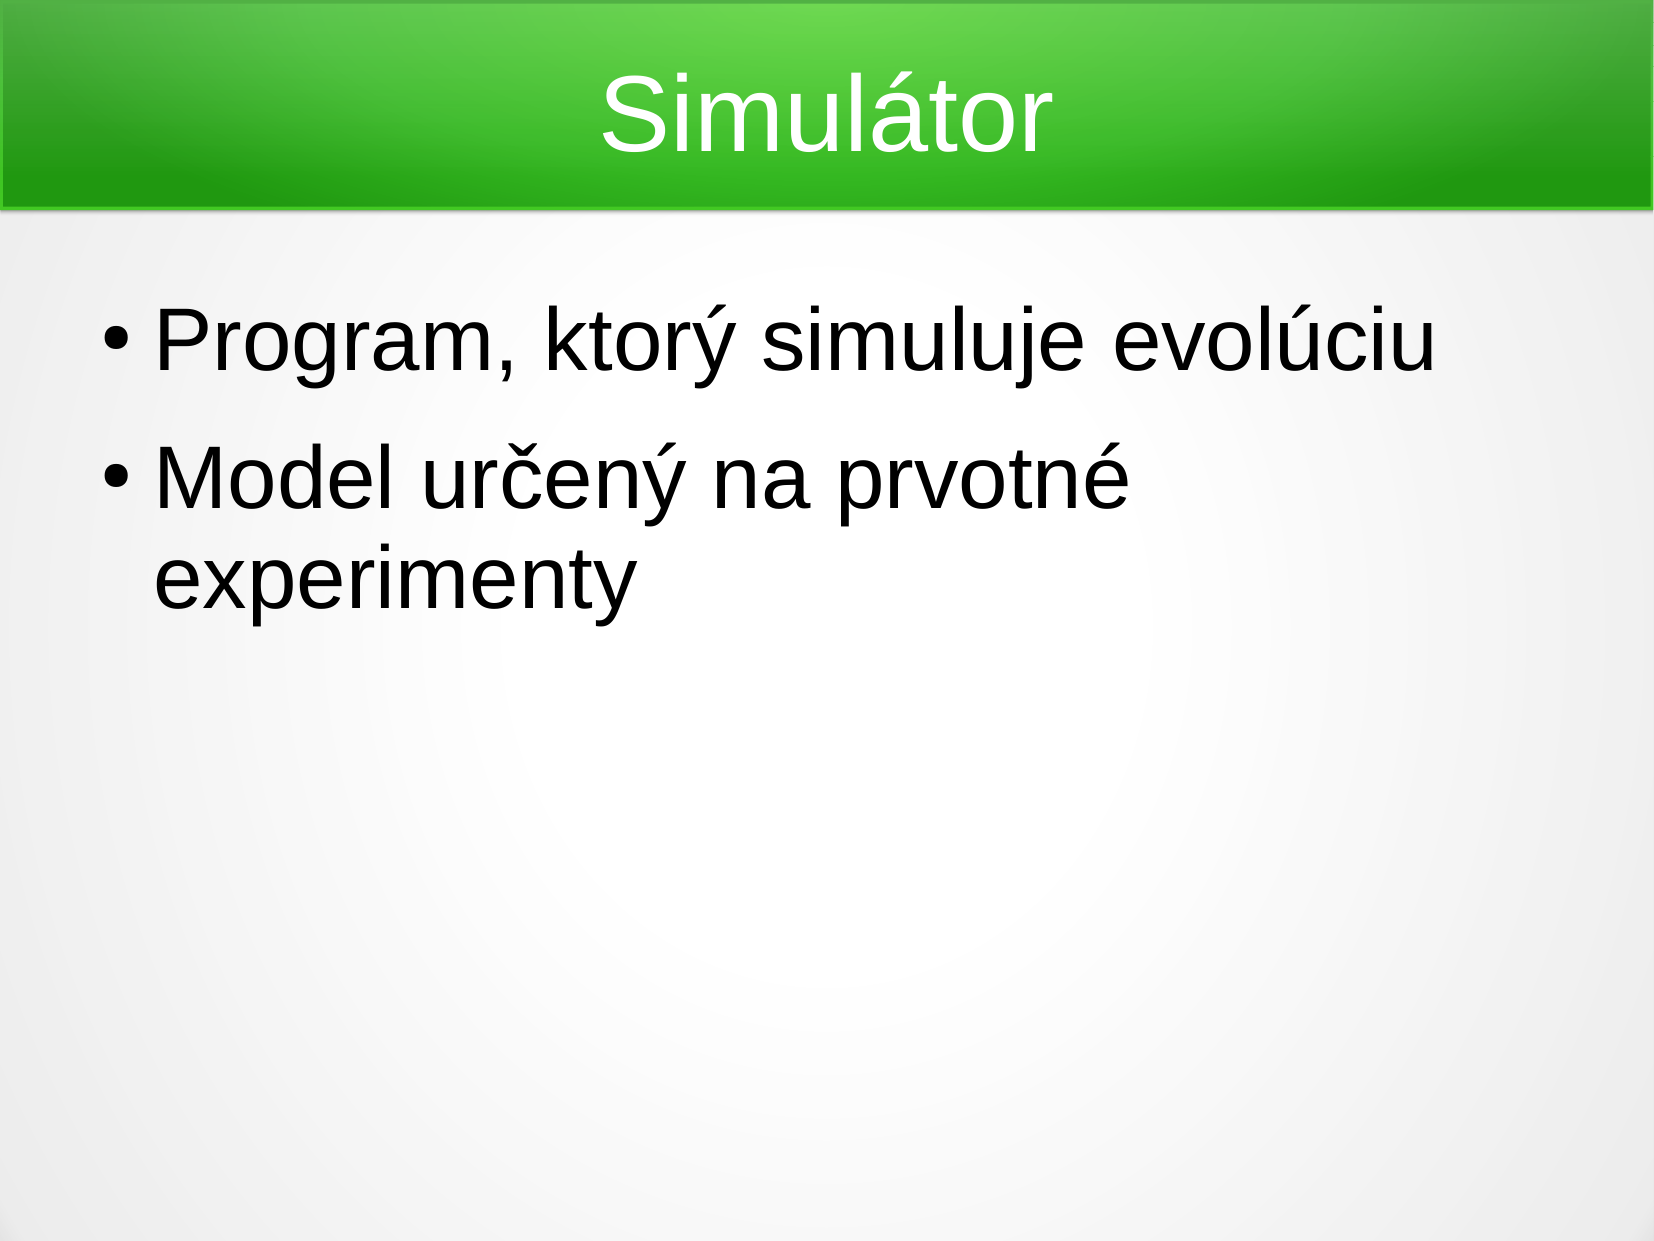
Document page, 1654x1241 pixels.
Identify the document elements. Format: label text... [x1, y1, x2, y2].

list Program, ktorý simuluje evolúciu Model určený na prvotné experimenty [82, 290, 1538, 1010]
title Simulátor [82, 49, 1571, 179]
